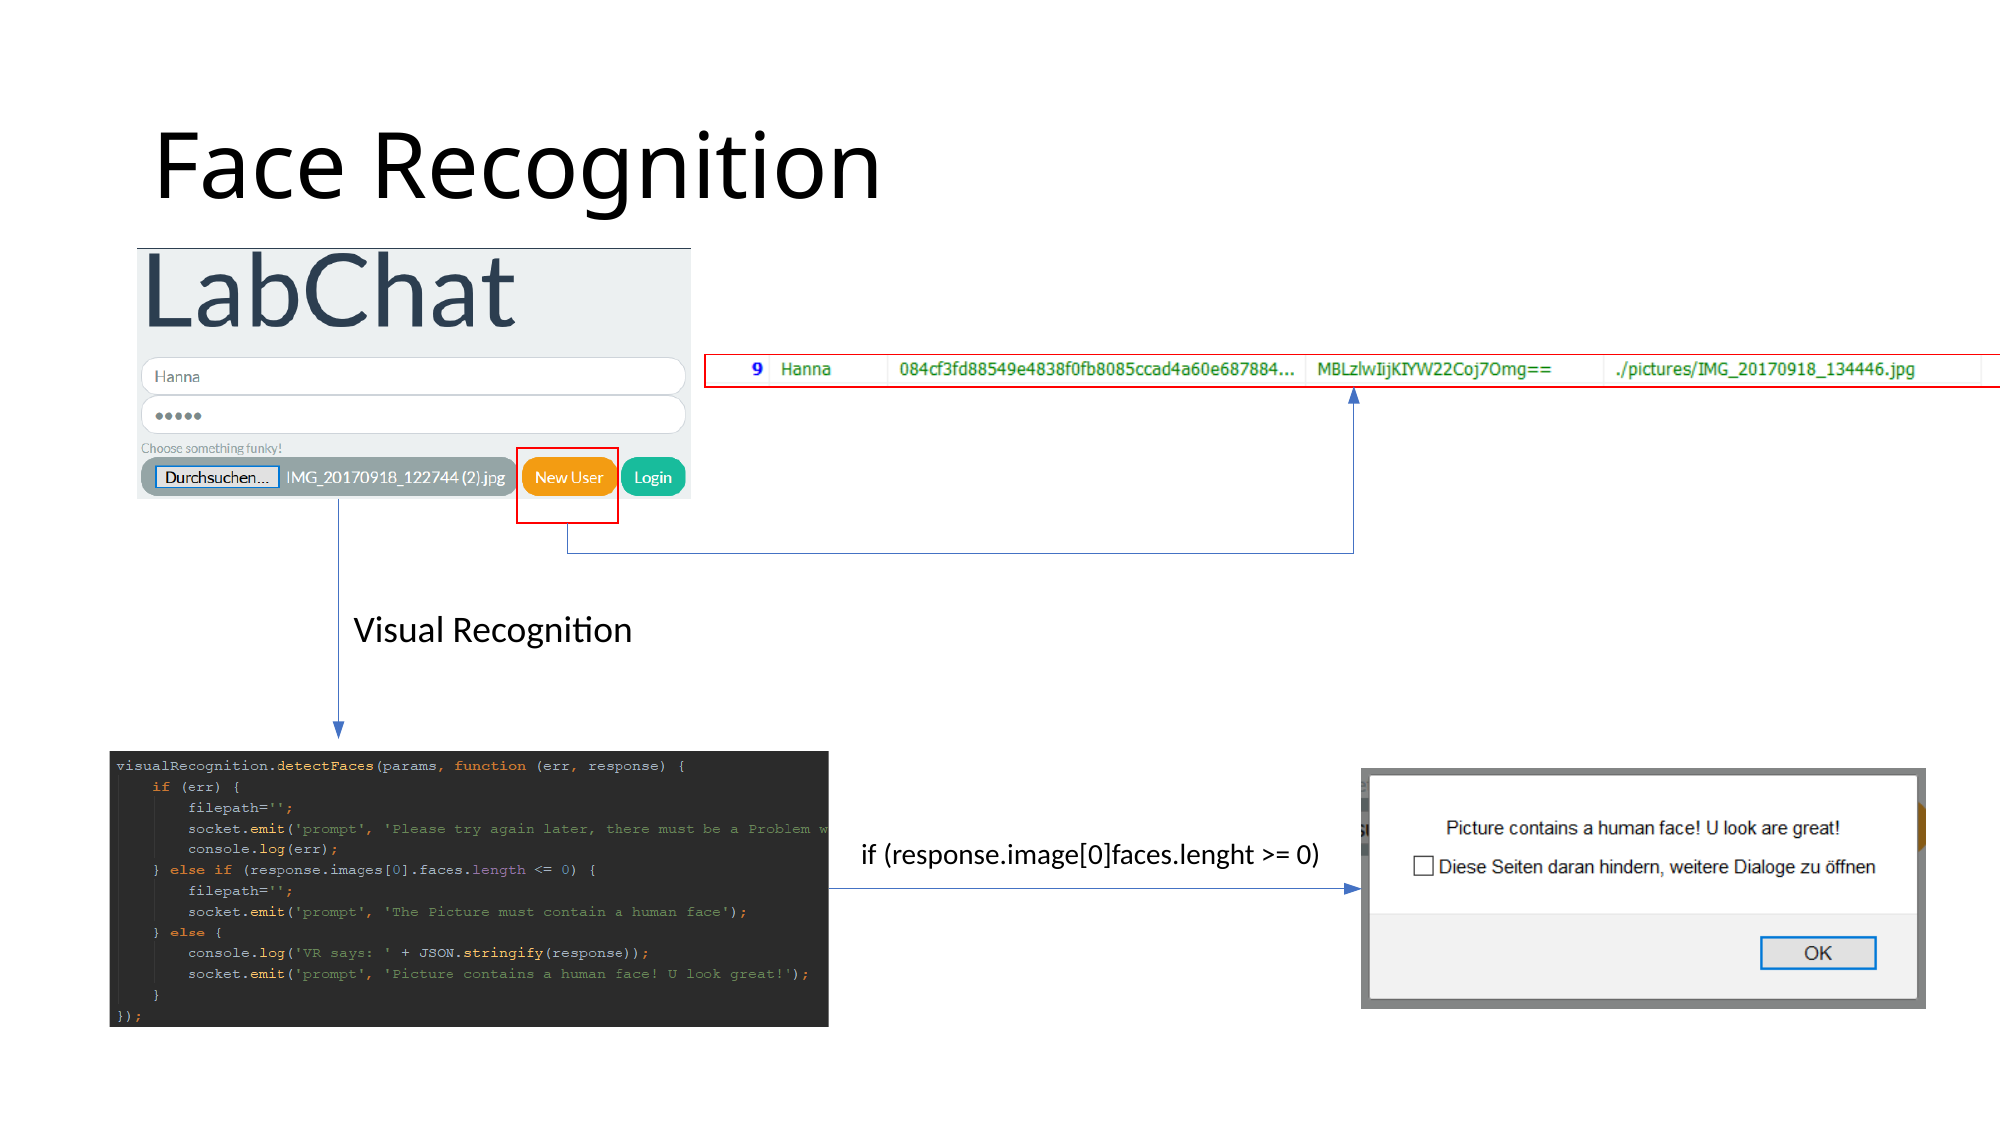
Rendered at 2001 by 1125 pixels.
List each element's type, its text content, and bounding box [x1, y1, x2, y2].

text_box [517, 448, 618, 496]
text_box if (response.image[0]faces.lenght >= 0) [845, 828, 1345, 879]
text_box Visual Recognition [339, 597, 652, 658]
picture [137, 248, 691, 499]
picture [1361, 768, 1926, 1010]
title Face Recognition [137, 59, 1863, 278]
picture [109, 751, 829, 1027]
picture [705, 355, 2000, 386]
